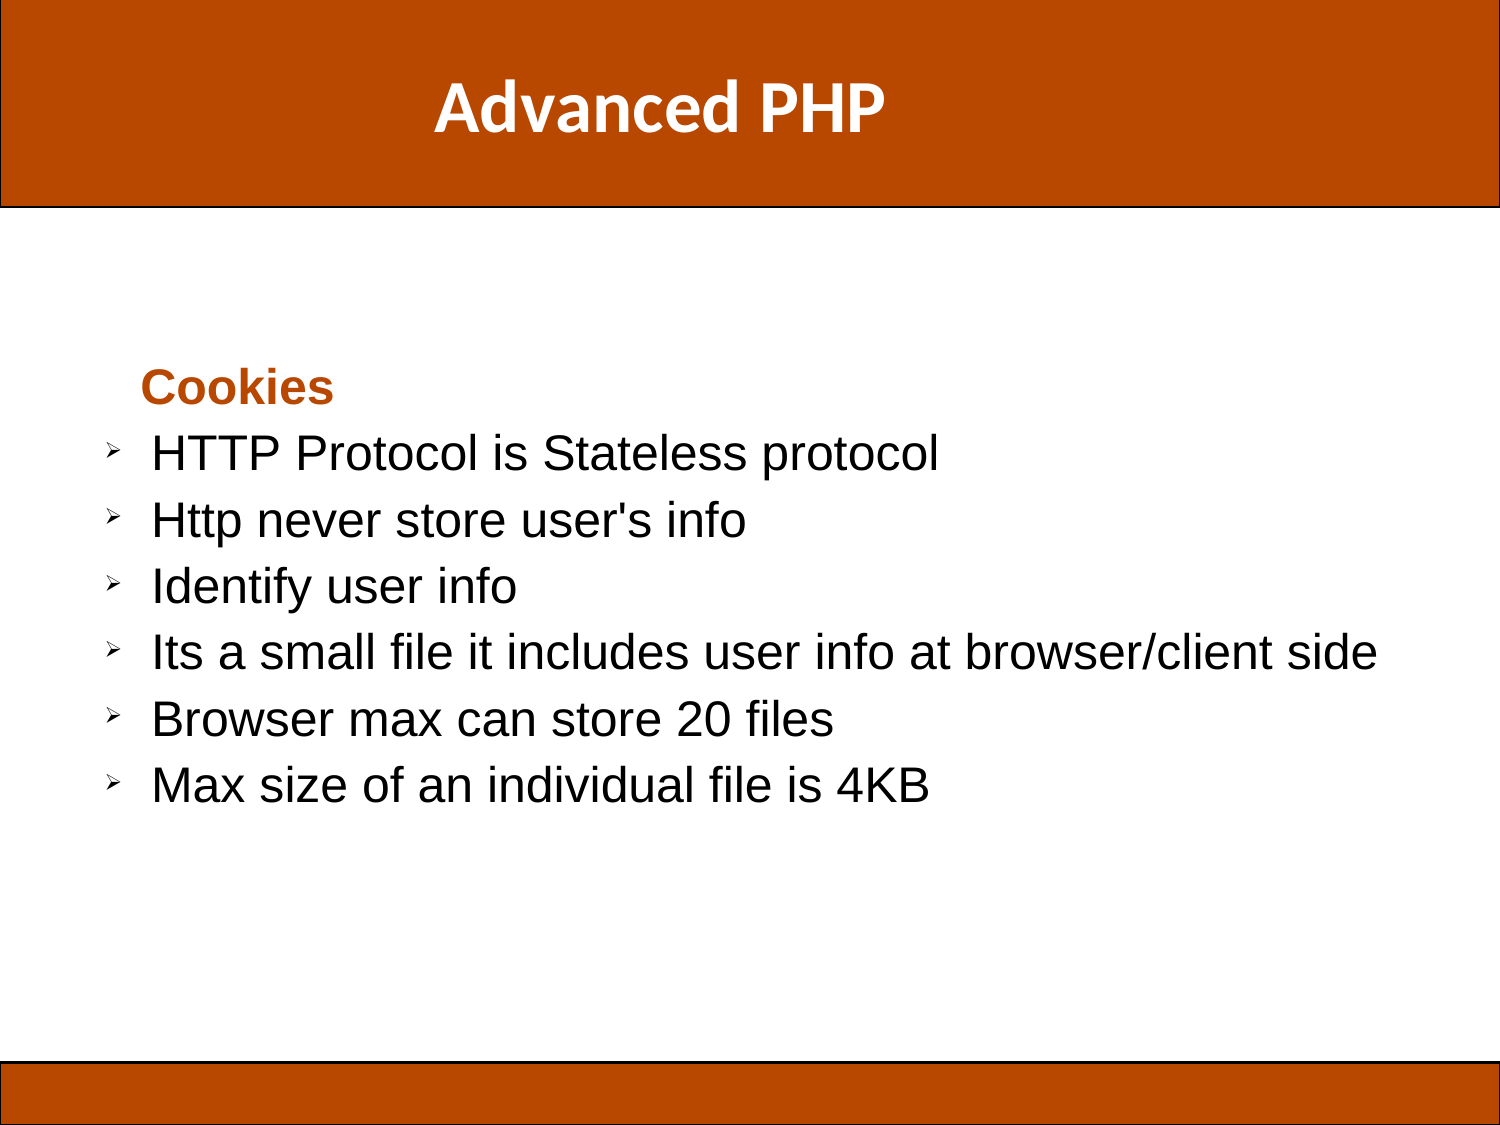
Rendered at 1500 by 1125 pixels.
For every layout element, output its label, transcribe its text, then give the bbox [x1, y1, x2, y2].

text_box Advanced PHP [202, 67, 1119, 155]
list Cookies HTTP Protocol is Stateless protocol Http never store user's info Identify user info Its a small file it includes user info at browser/client side Browser max can store 20 files Max size of an individual file is 4KB [29, 290, 1418, 1006]
